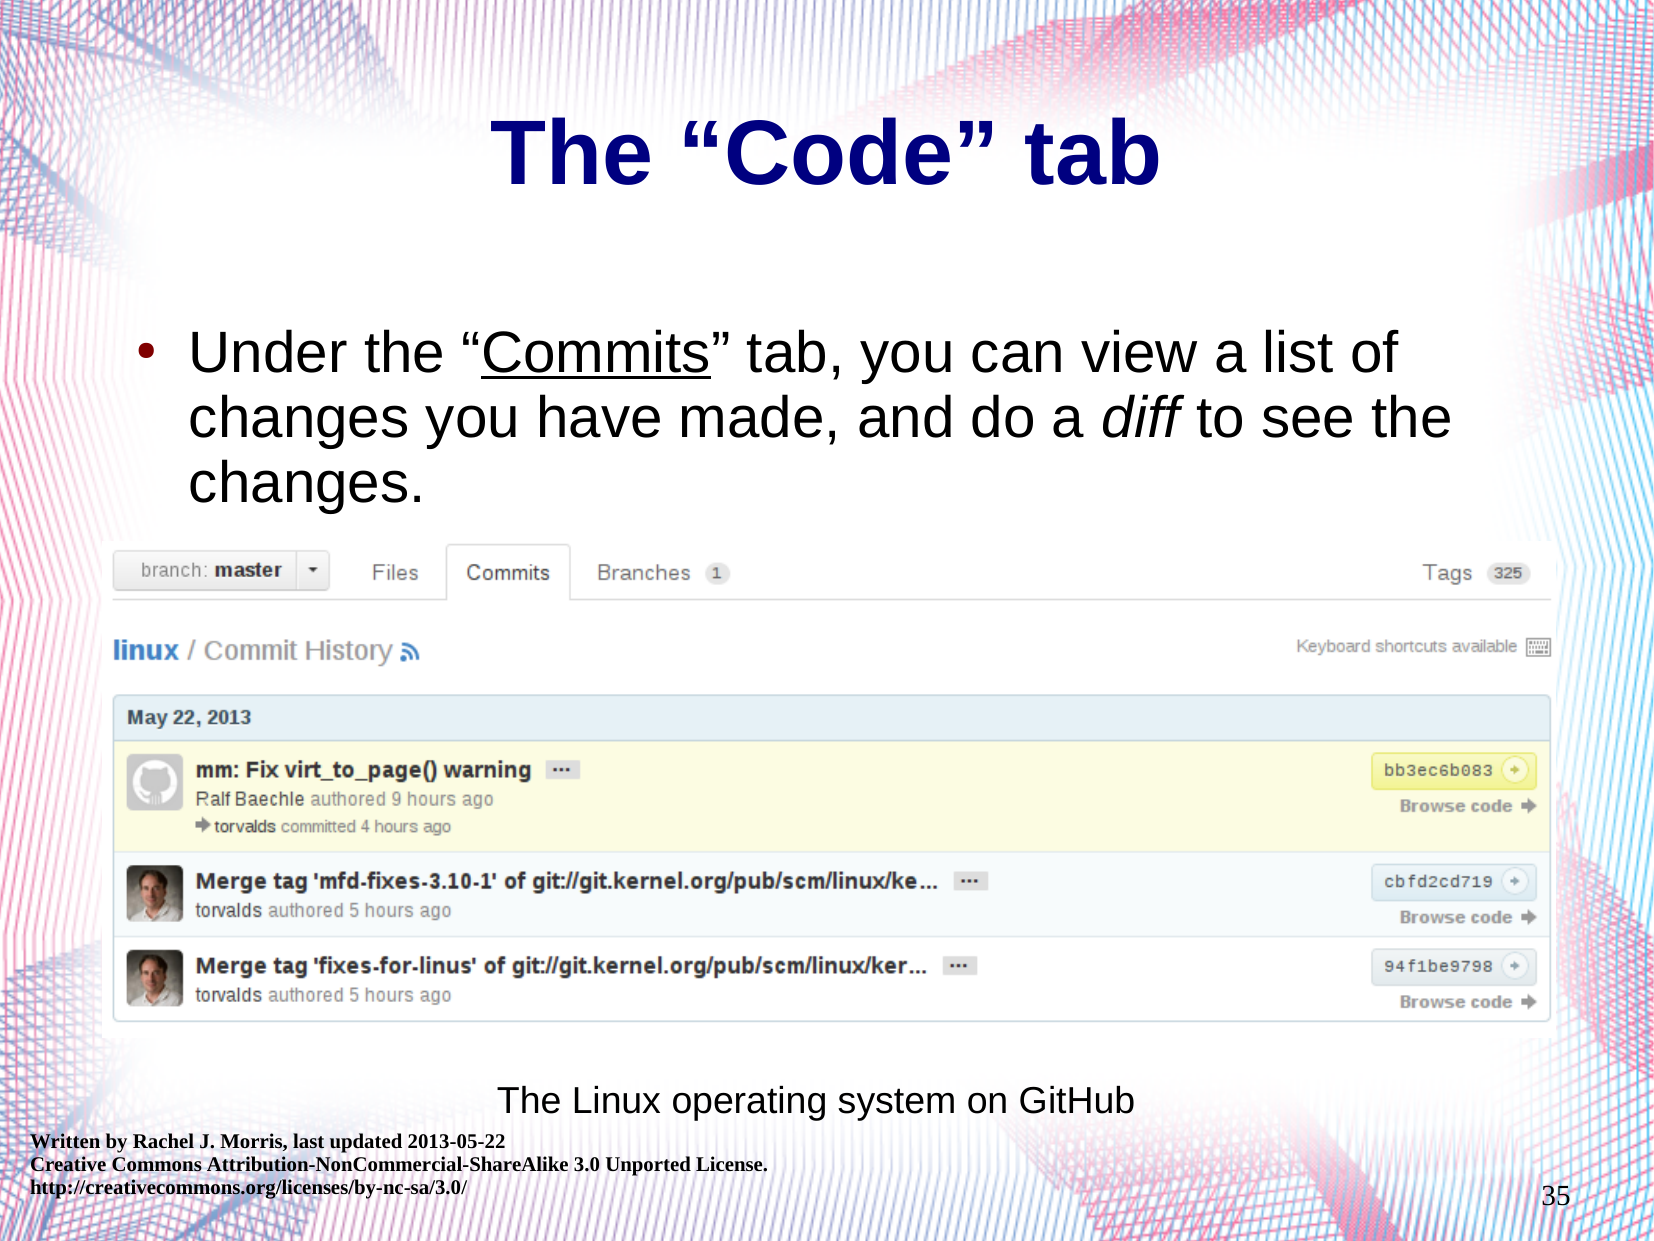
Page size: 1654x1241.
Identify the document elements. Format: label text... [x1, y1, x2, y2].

title The “Code” tab [82, 49, 1571, 257]
picture [0, 0, 1654, 1241]
list Under the “Commits” tab, you can view a list of changes you have made, and do a diff to see the changes. [118, 319, 1495, 541]
text_box The Linux operating system on GitHub [96, 1072, 1536, 1129]
